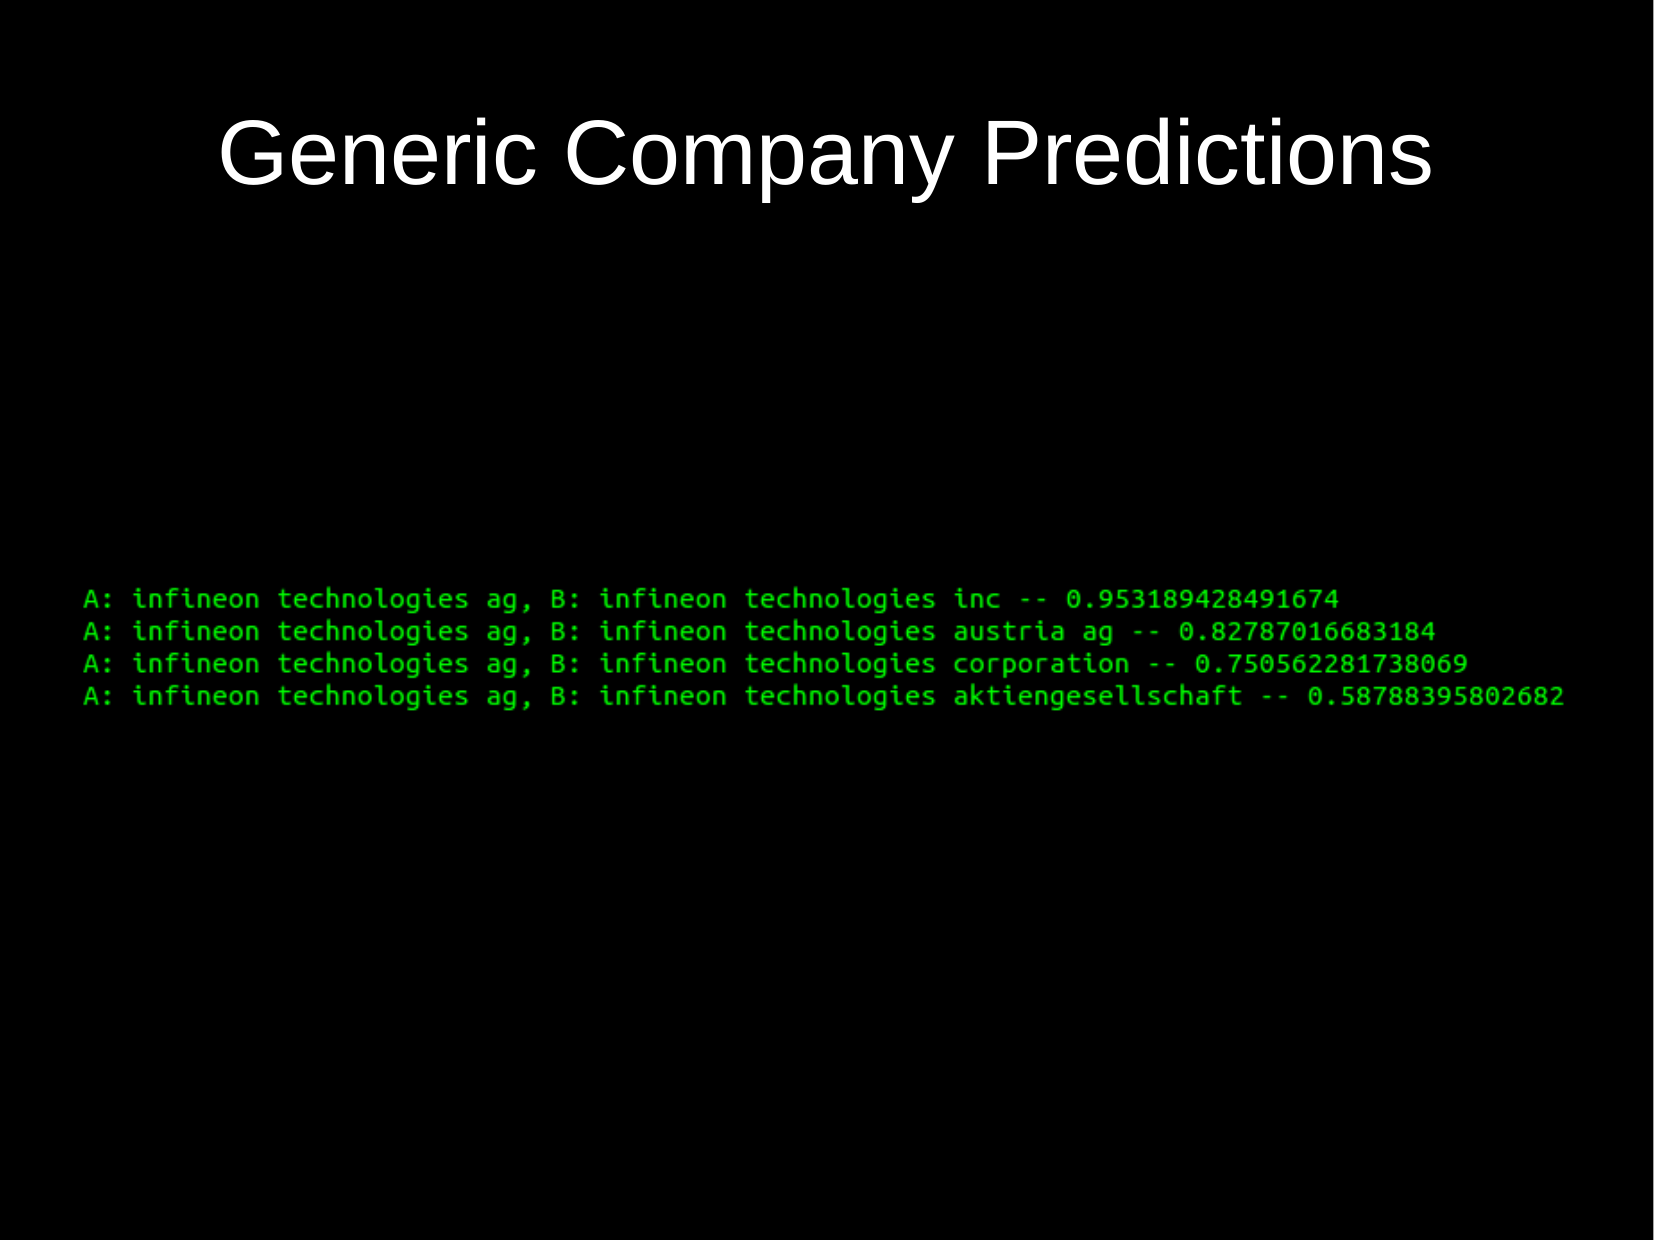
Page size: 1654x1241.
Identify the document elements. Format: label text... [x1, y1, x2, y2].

picture [82, 583, 1571, 716]
title Generic Company Predictions [82, 49, 1571, 257]
